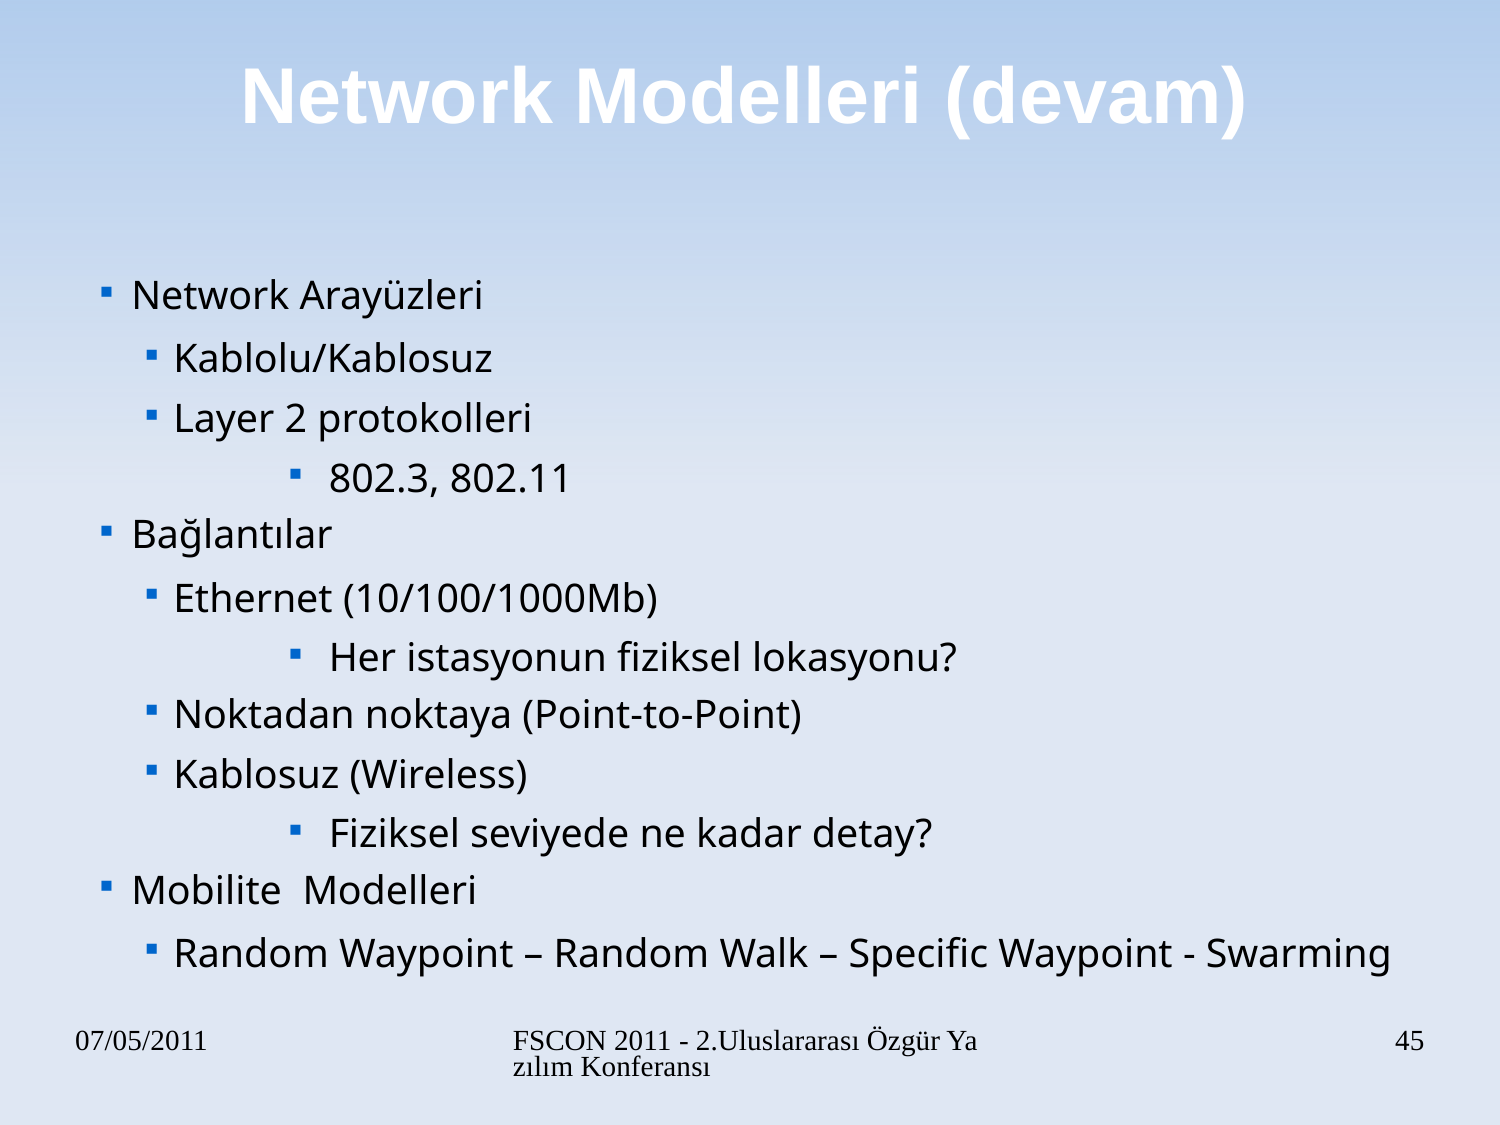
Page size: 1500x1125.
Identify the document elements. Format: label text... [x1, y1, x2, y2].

picture [0, 0, 1500, 1125]
title Network Modelleri (devam) [69, 0, 1420, 188]
list Network Arayüzleri Kablolu/Kablosuz Layer 2 protokolleri 802.3, 802.11 Bağlantılar Ethernet (10/100/1000Mb) Her istasyonun fiziksel lokasyonu? Noktadan noktaya (Point-to-Point) Kablosuz (Wireless) Fiziksel seviyede ne kadar detay? Mobilite Modelleri Random Waypoint – Random Walk – Specific Waypoint - Swarming [75, 263, 1426, 1006]
